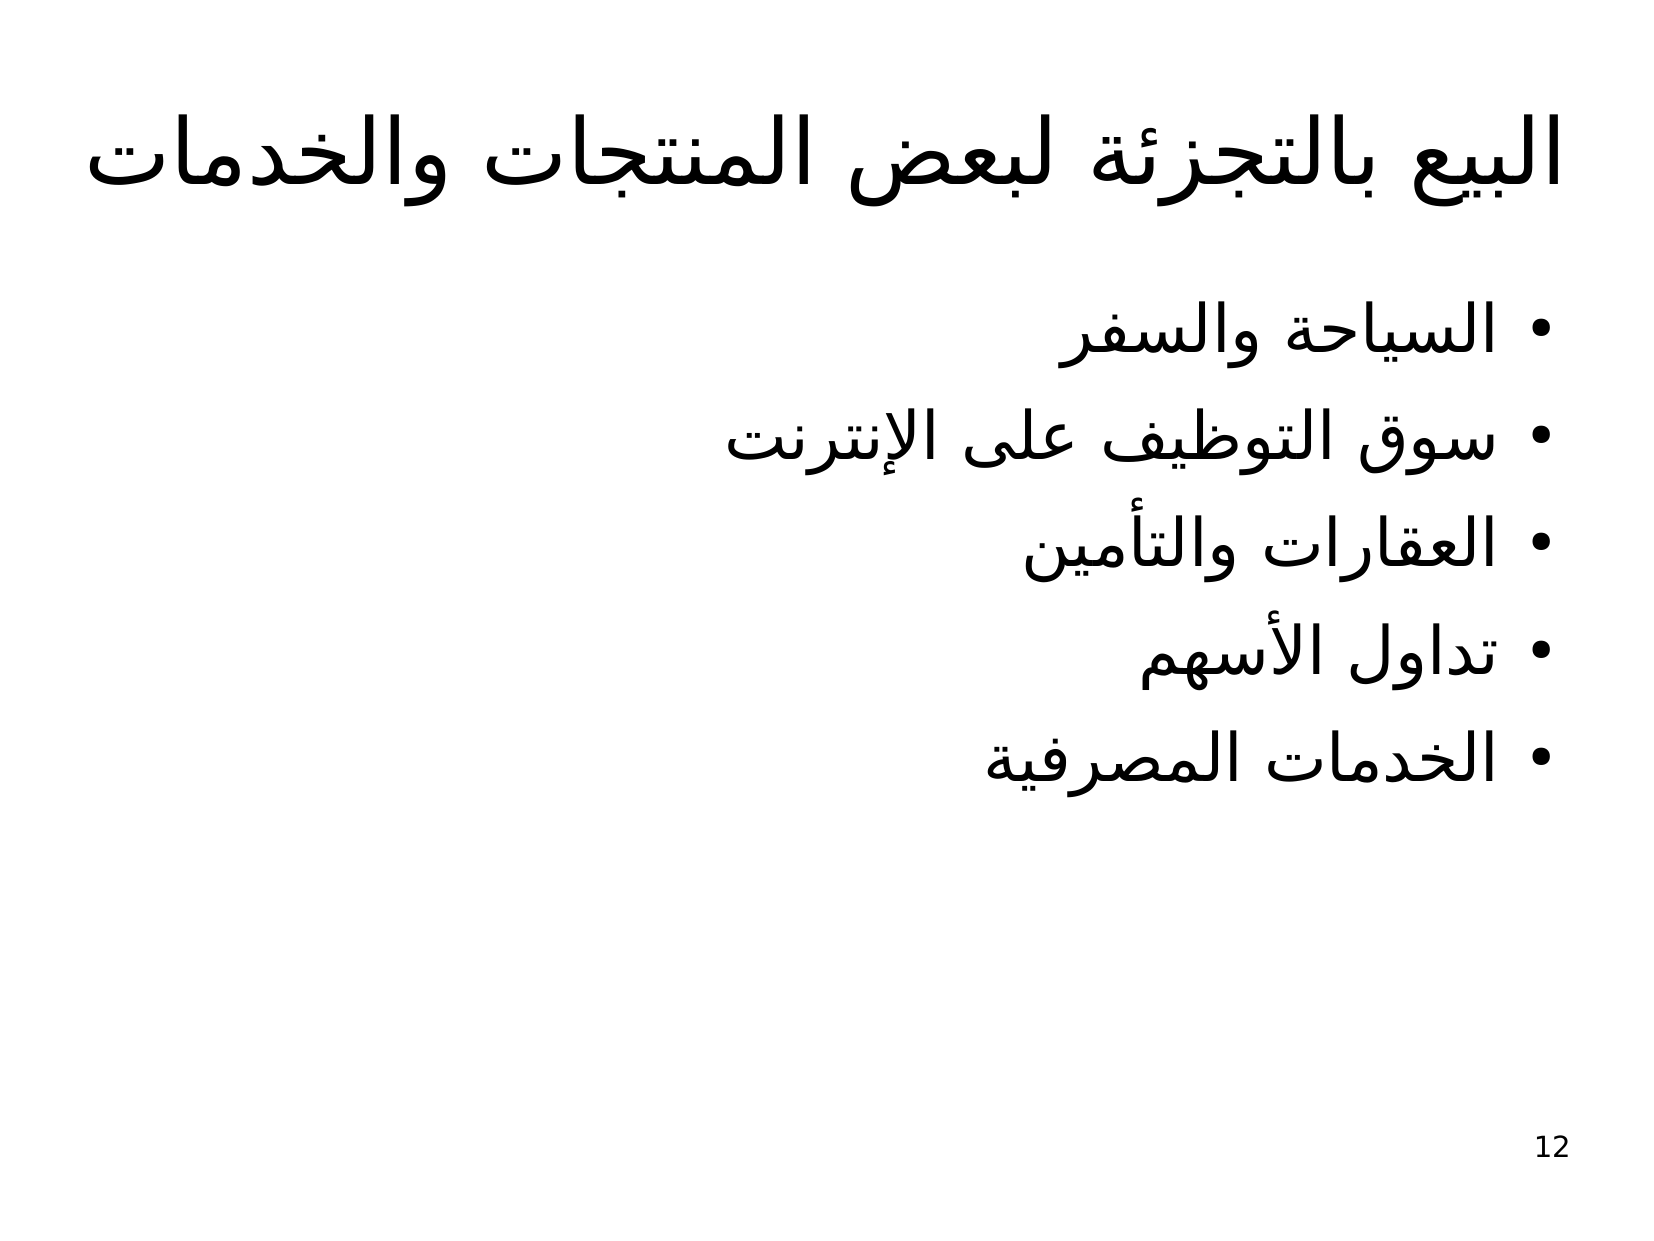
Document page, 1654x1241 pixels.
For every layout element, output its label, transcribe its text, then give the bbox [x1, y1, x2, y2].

list السياحة والسفر سوق التوظيف على الإنترنت العقارات والتأمين تداول الأسهم الخدمات المصرفية [82, 290, 1571, 1010]
title البيع بالتجزئة لبعض المنتجات والخدمات [82, 49, 1571, 257]
